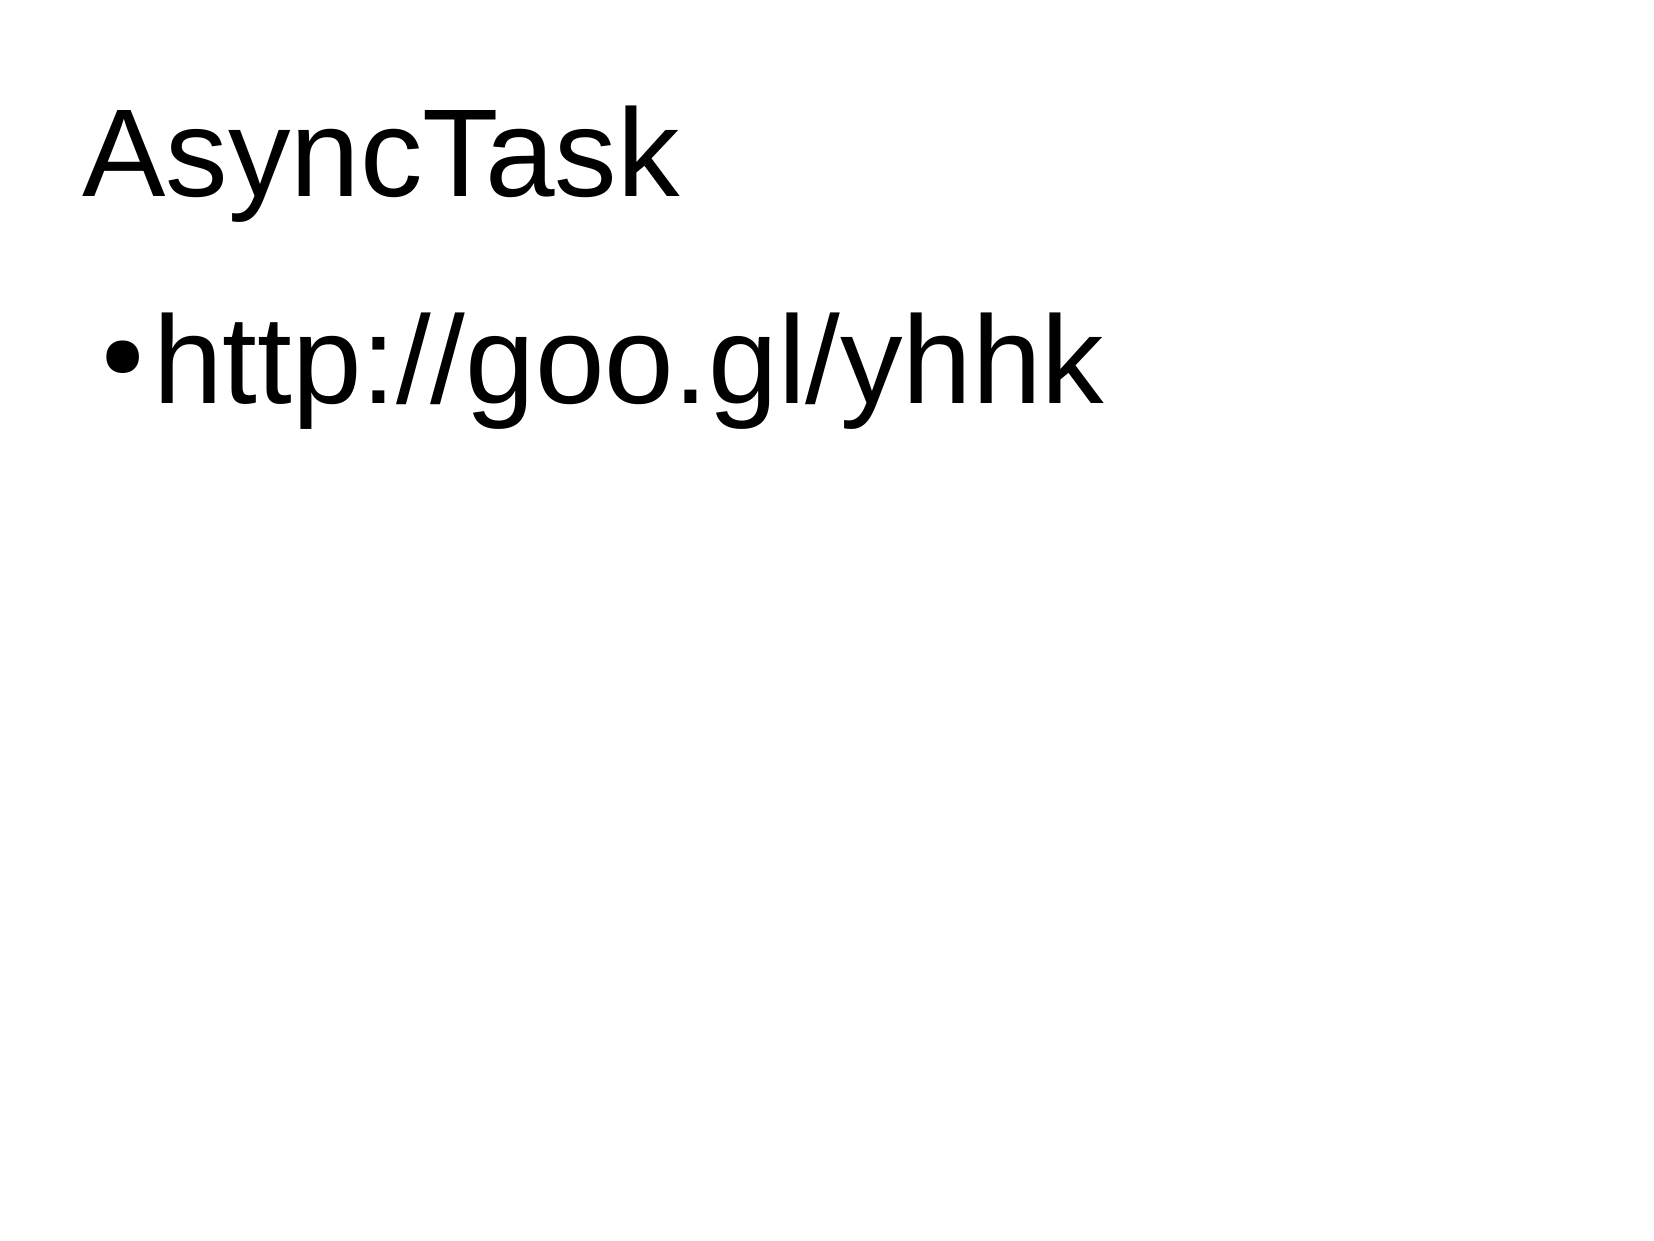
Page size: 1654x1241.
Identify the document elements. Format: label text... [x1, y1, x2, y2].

list http://goo.gl/yhhk [82, 290, 1571, 1109]
title AsyncTask [82, 56, 1571, 250]
